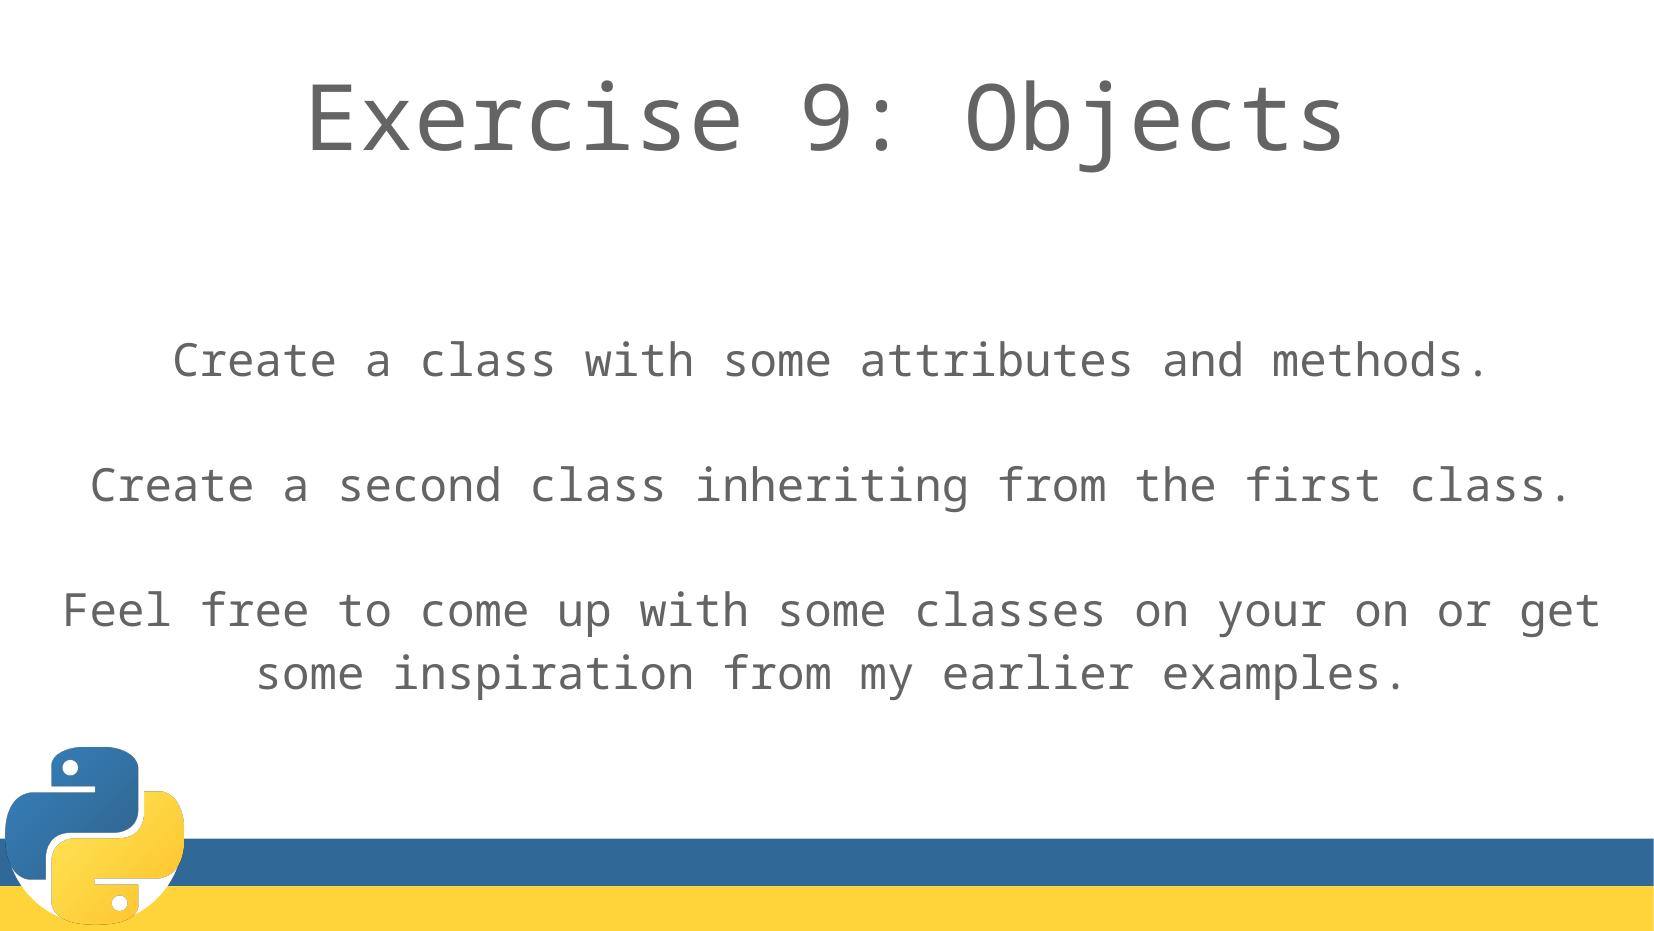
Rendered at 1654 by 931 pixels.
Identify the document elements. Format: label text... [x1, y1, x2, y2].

picture [5, 747, 184, 925]
text_box Create a class with some attributes and methods. Create a second class inheriting from the first class. Feel free to come up with some classes on your on or get some inspiration from my earlier examples. [47, 320, 1625, 610]
title Exercise 9: Objects [82, 37, 1571, 193]
